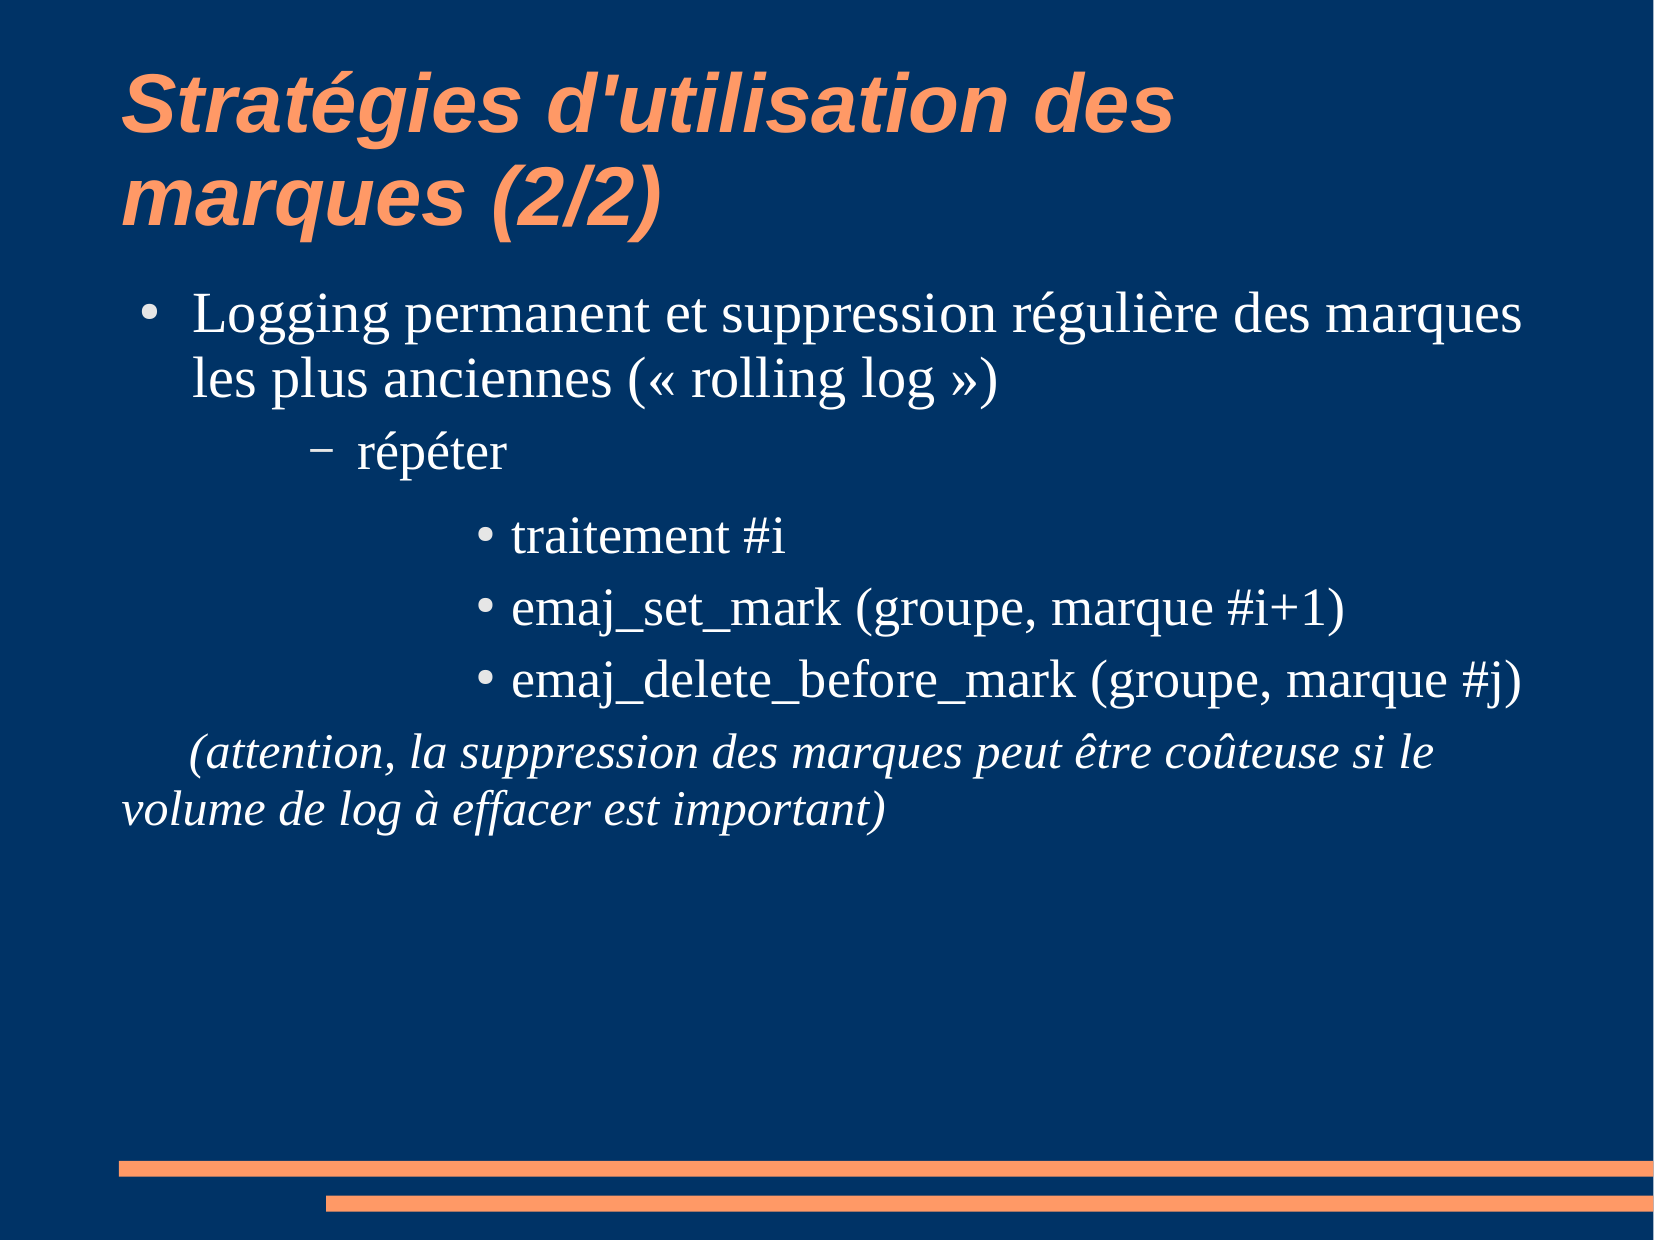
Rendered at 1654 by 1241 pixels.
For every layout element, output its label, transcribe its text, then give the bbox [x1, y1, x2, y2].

list Logging permanent et suppression régulière des marques les plus anciennes (« rolling log ») répéter traitement #i emaj_set_mark (groupe, marque #i+1) emaj_delete_before_mark (groupe, marque #j) (attention, la suppression des marques peut être coûteuse si le volume de log à effacer est important) [121, 280, 1561, 1076]
title Stratégies d'utilisation des marques (2/2) [121, 53, 1534, 246]
